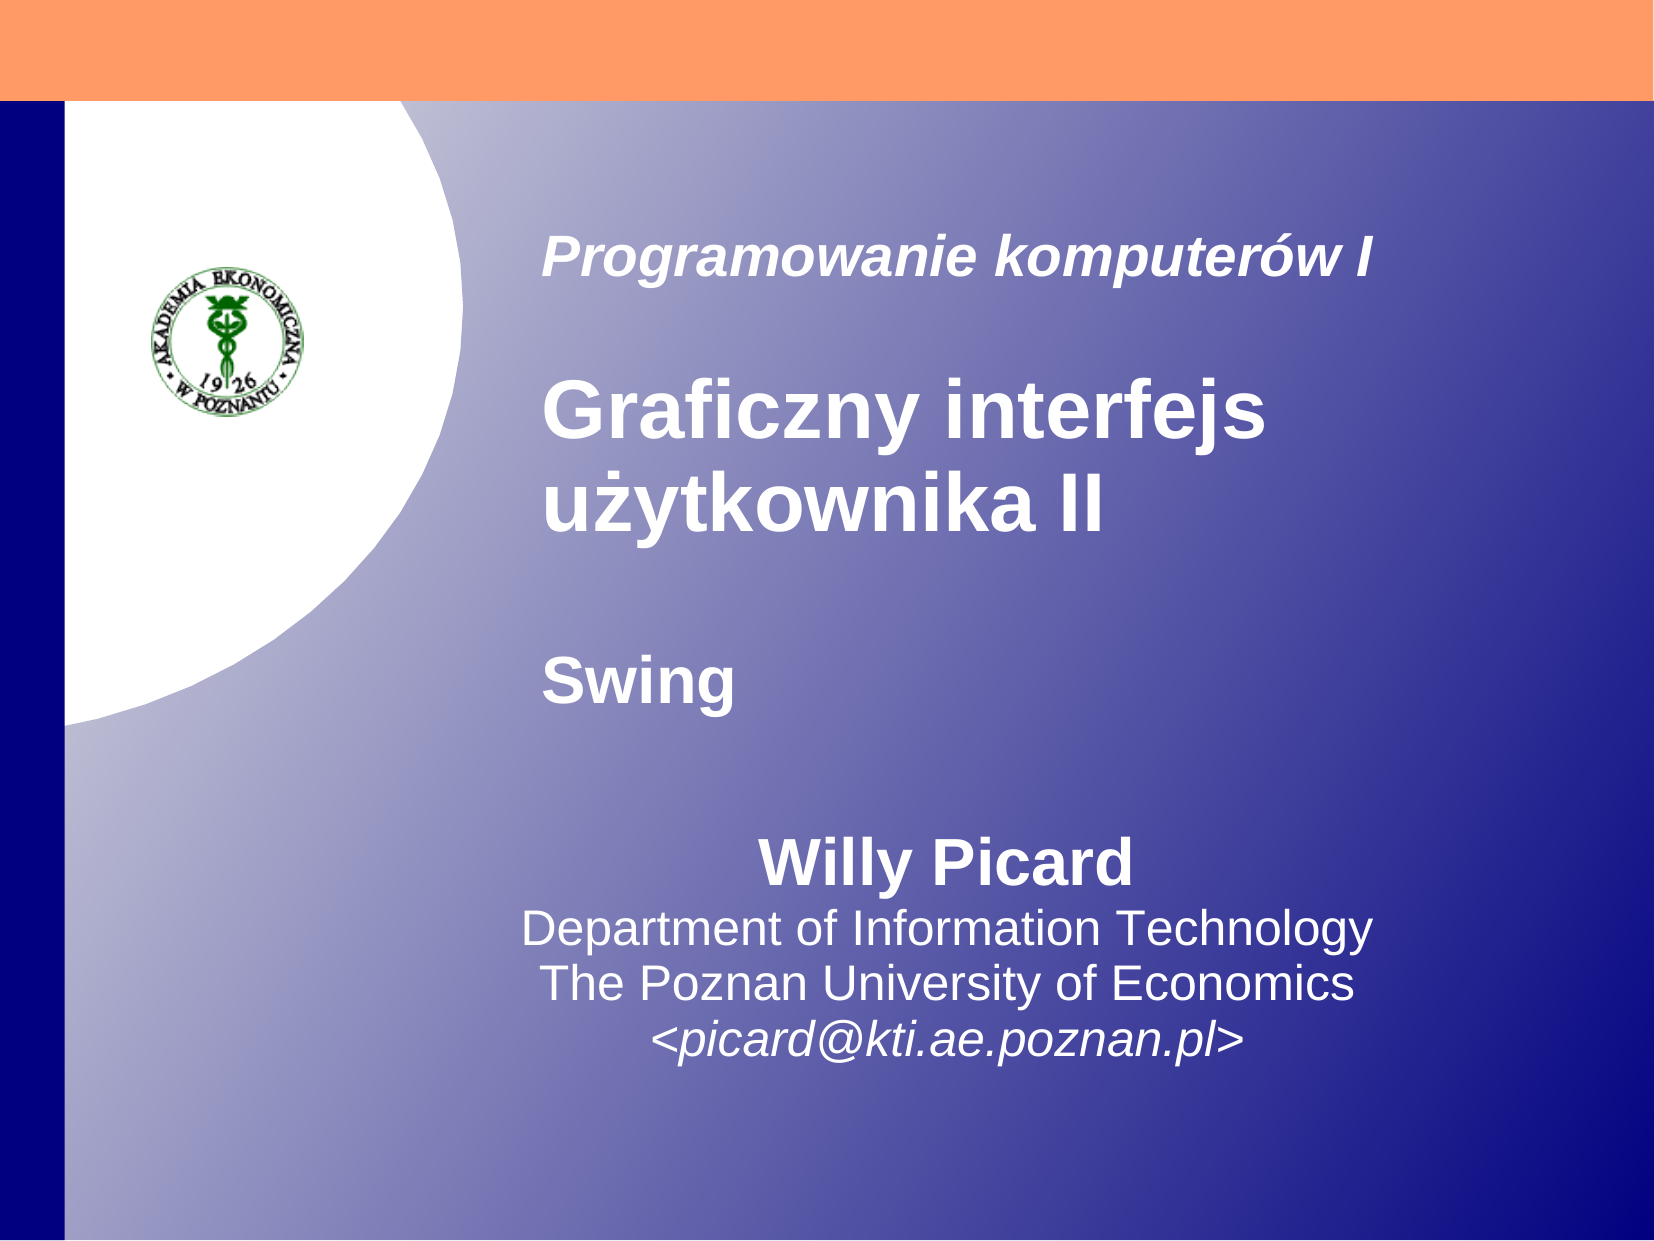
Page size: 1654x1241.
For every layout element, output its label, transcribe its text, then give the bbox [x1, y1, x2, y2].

title Programowanie komputerów I Graficzny interfejs użytkownika II Swing [541, 223, 1588, 719]
picture [151, 267, 304, 417]
